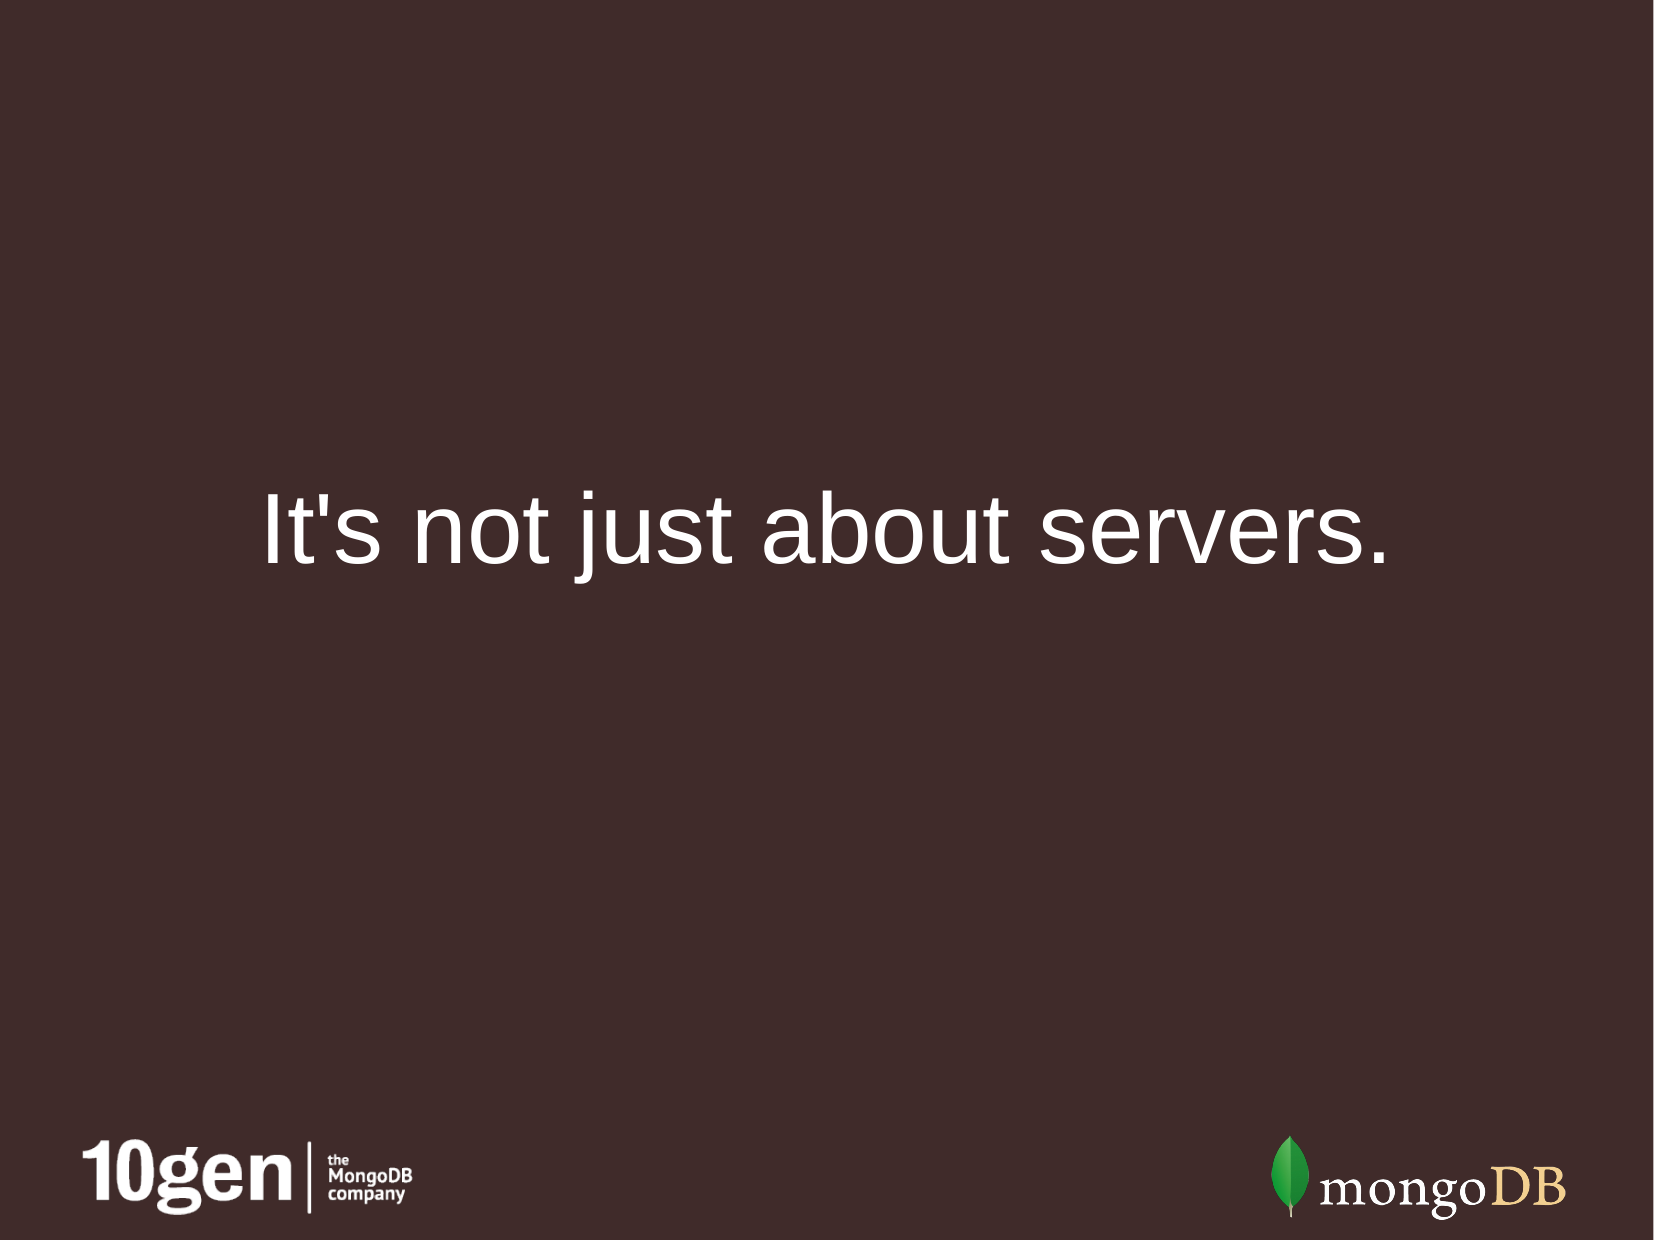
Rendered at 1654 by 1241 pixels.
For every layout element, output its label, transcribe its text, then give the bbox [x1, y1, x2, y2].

picture [82, 1139, 413, 1215]
subtitle It's not just about servers. [82, 49, 1571, 1010]
picture [1260, 1124, 1576, 1230]
